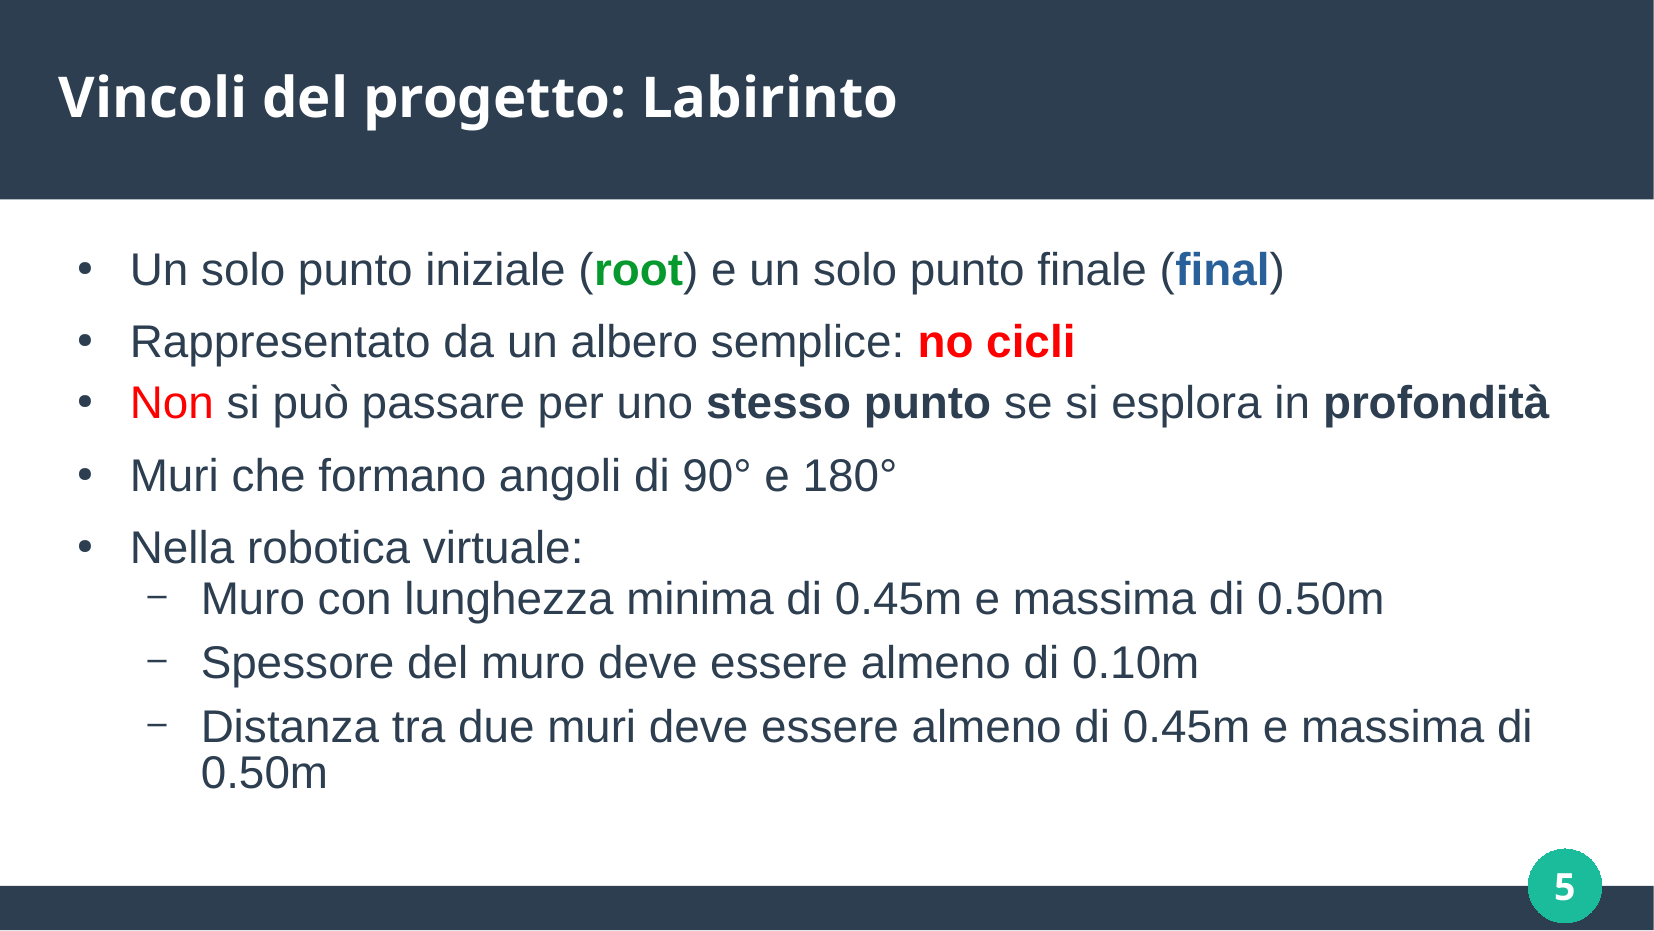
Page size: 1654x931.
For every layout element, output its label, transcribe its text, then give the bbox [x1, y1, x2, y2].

list Un solo punto iniziale (root) e un solo punto finale (final) Rappresentato da un albero semplice: no cicli Non si può passare per uno stesso punto se si esplora in profondità Muri che formano angoli di 90° e 180° Nella robotica virtuale: Muro con lunghezza minima di 0.45m e massima di 0.50m Spessore del muro deve essere almeno di 0.10m Distanza tra due muri deve essere almeno di 0.45m e massima di 0.50m [59, 243, 1595, 864]
title Vincoli del progetto: Labirinto [59, 37, 1595, 156]
